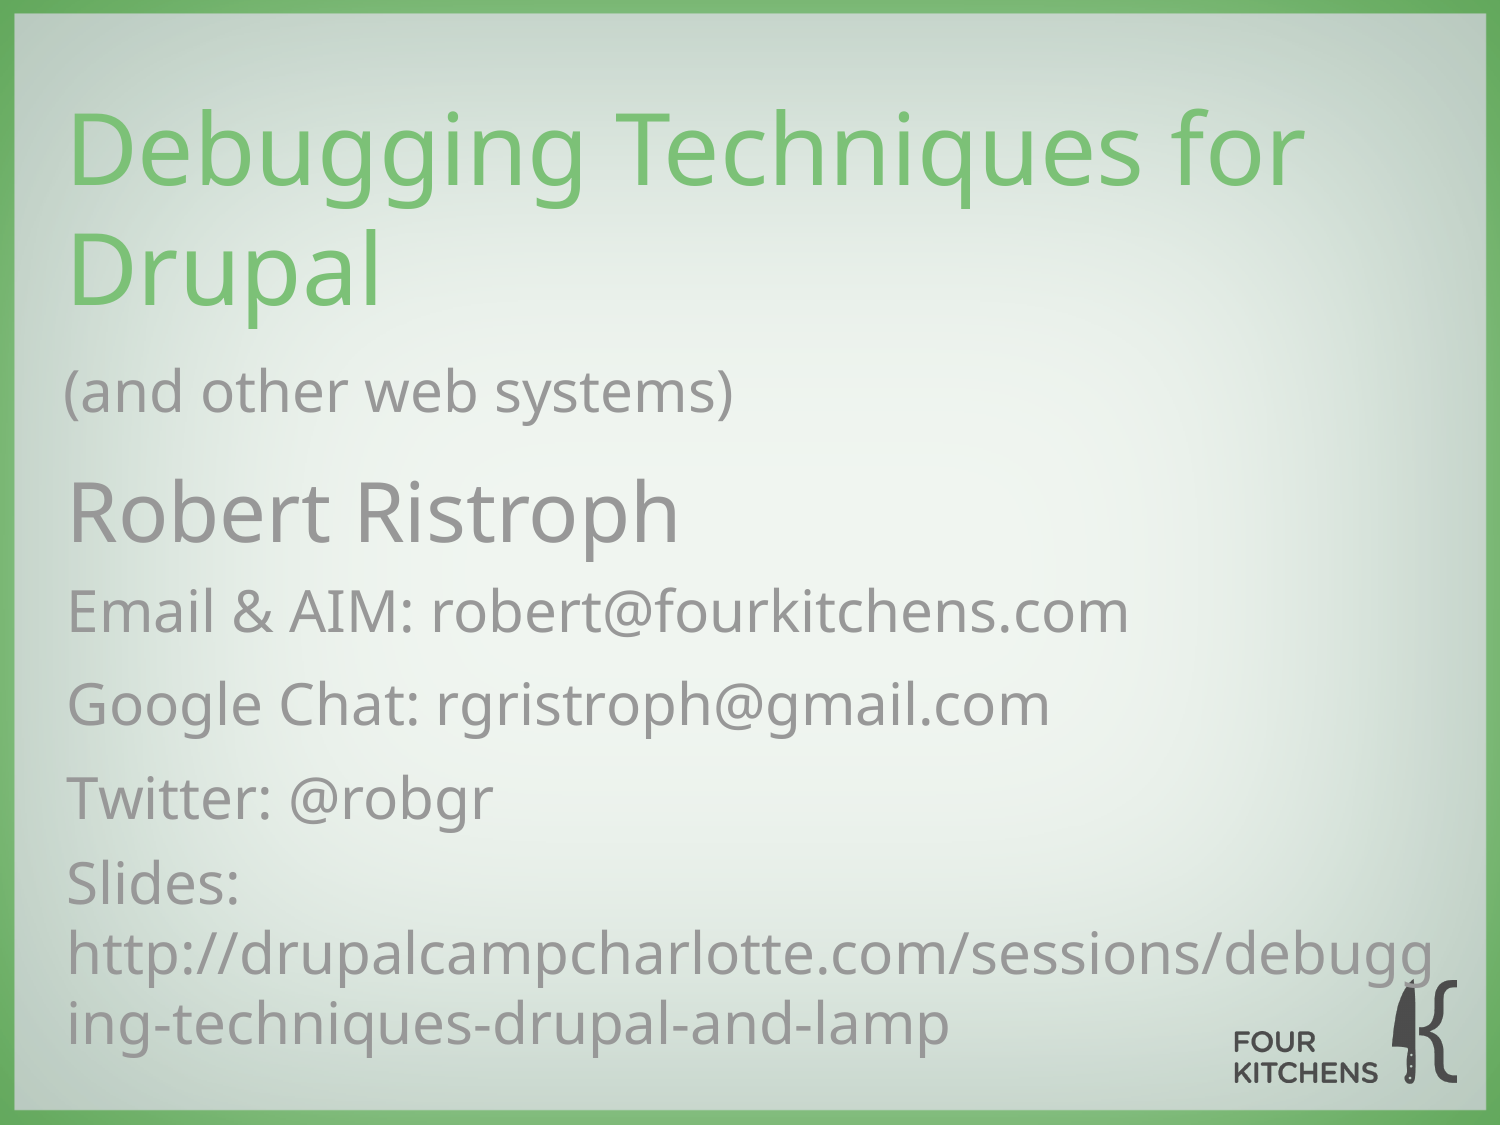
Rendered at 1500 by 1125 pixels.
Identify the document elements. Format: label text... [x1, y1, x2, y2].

text_box (and other web systems) [48, 346, 1455, 434]
title Debugging Techniques for Drupal [50, 78, 1457, 334]
picture [0, 0, 1500, 1125]
text_box Robert Ristroph Email & AIM: robert@fourkitchens.com Google Chat: rgristroph@gmail.com Twitter: @robgr Slides: http://drupalcampcharlotte.com/sessions/debugging-techniques-drupal-and-lamp [51, 451, 1459, 1117]
